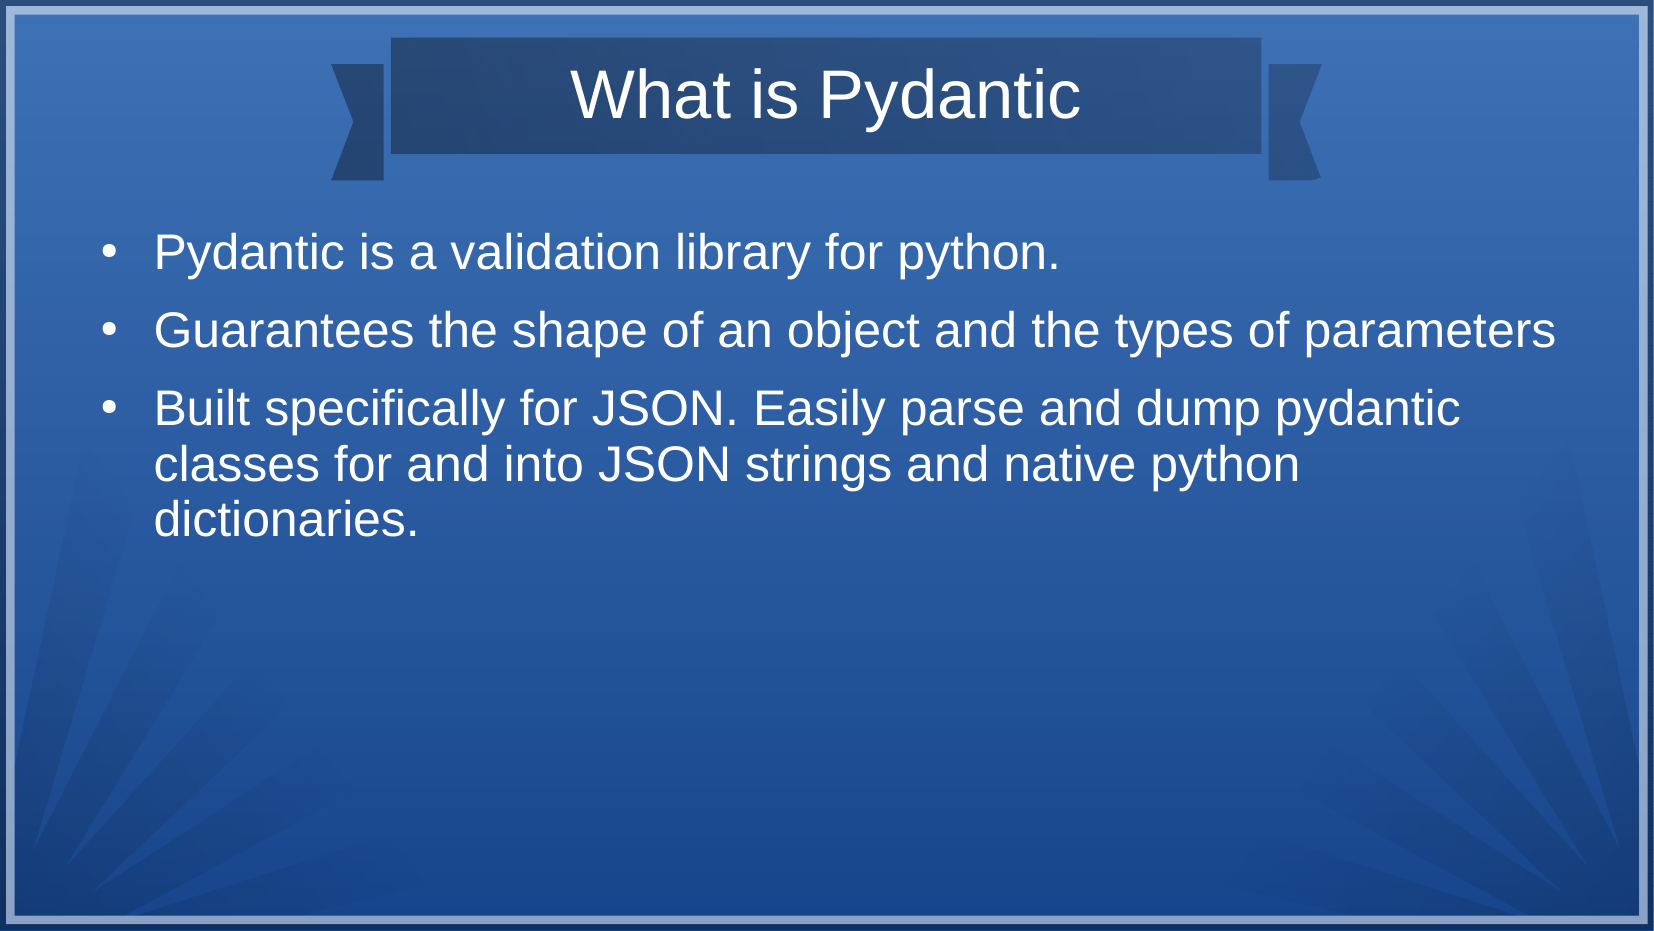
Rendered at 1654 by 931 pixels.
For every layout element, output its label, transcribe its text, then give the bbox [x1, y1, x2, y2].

title What is Pydantic [389, 35, 1264, 154]
list Pydantic is a validation library for python. Guarantees the shape of an object and the types of parameters Built specifically for JSON. Easily parse and dump pydantic classes for and into JSON strings and native python dictionaries. [82, 224, 1571, 848]
